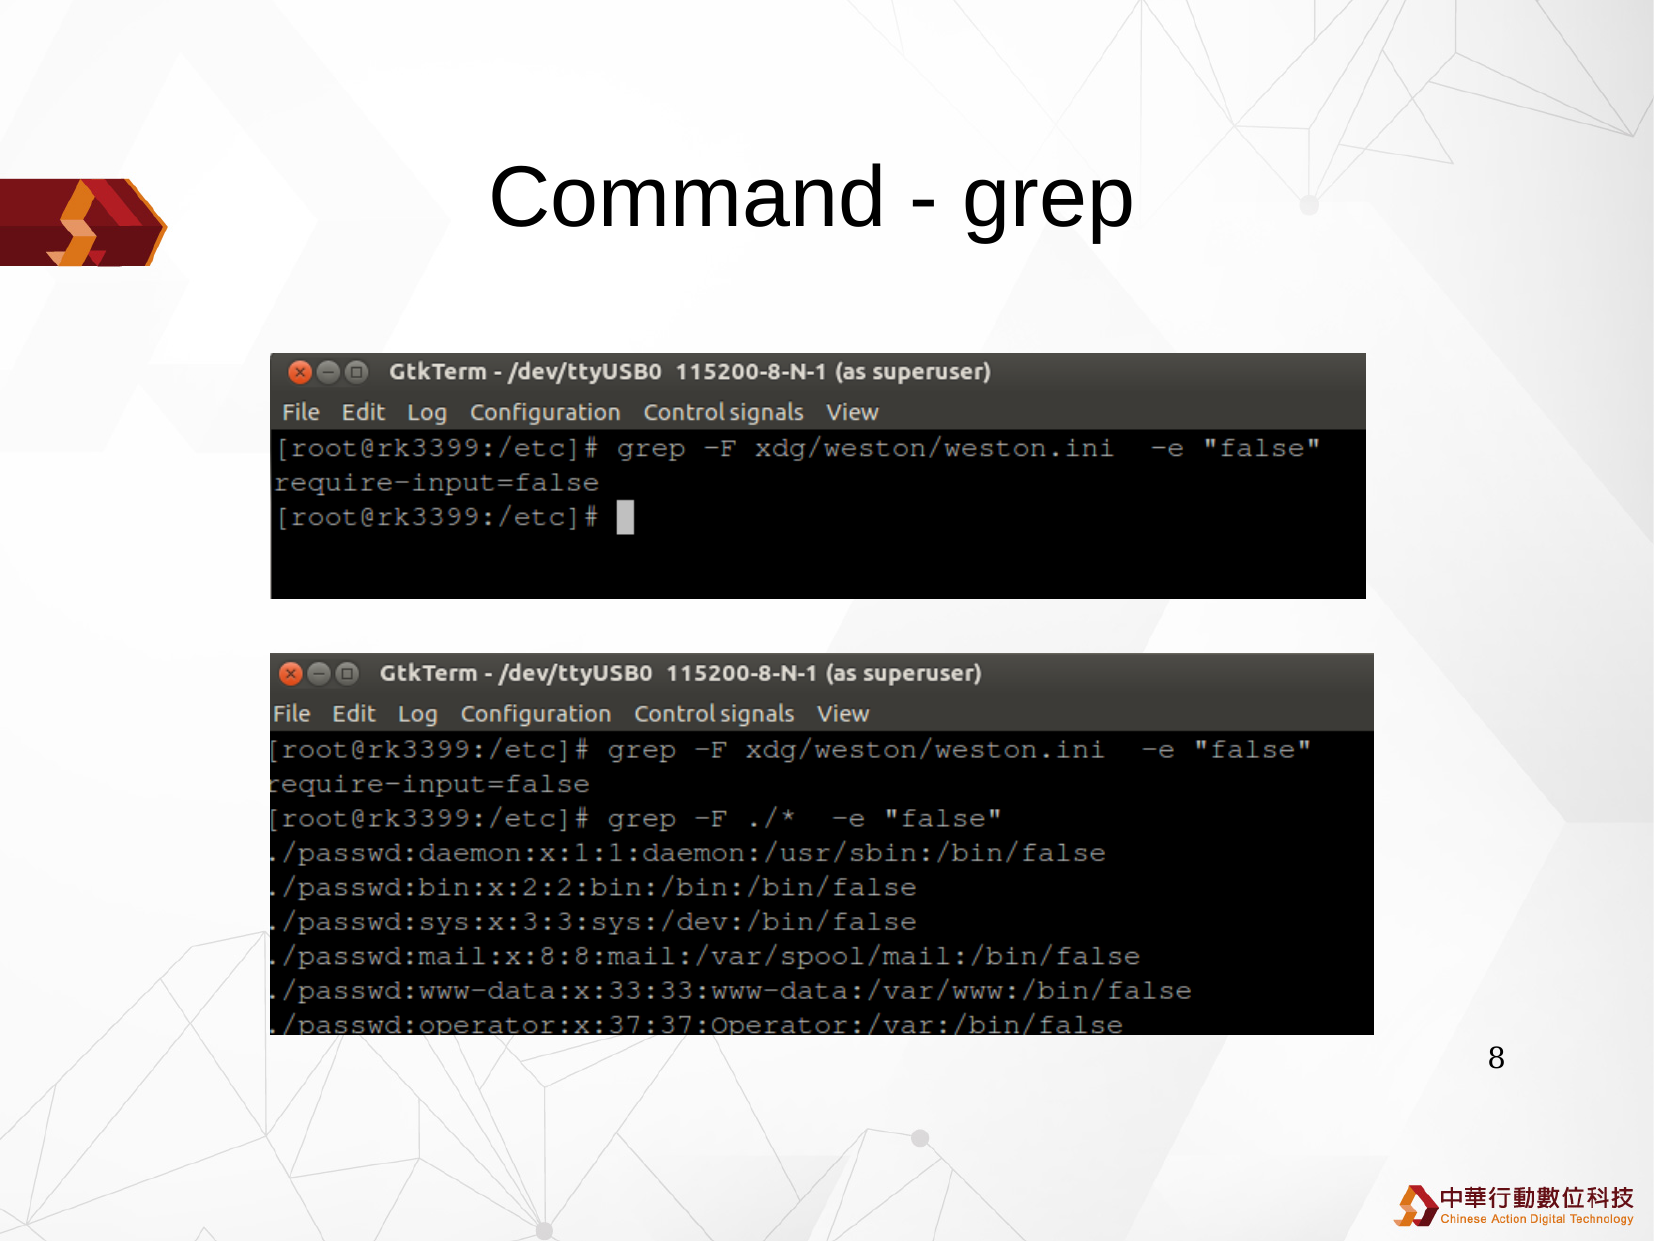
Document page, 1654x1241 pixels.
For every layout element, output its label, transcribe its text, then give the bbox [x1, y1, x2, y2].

title Command - grep [118, 112, 1506, 281]
picture [0, 0, 1654, 1241]
